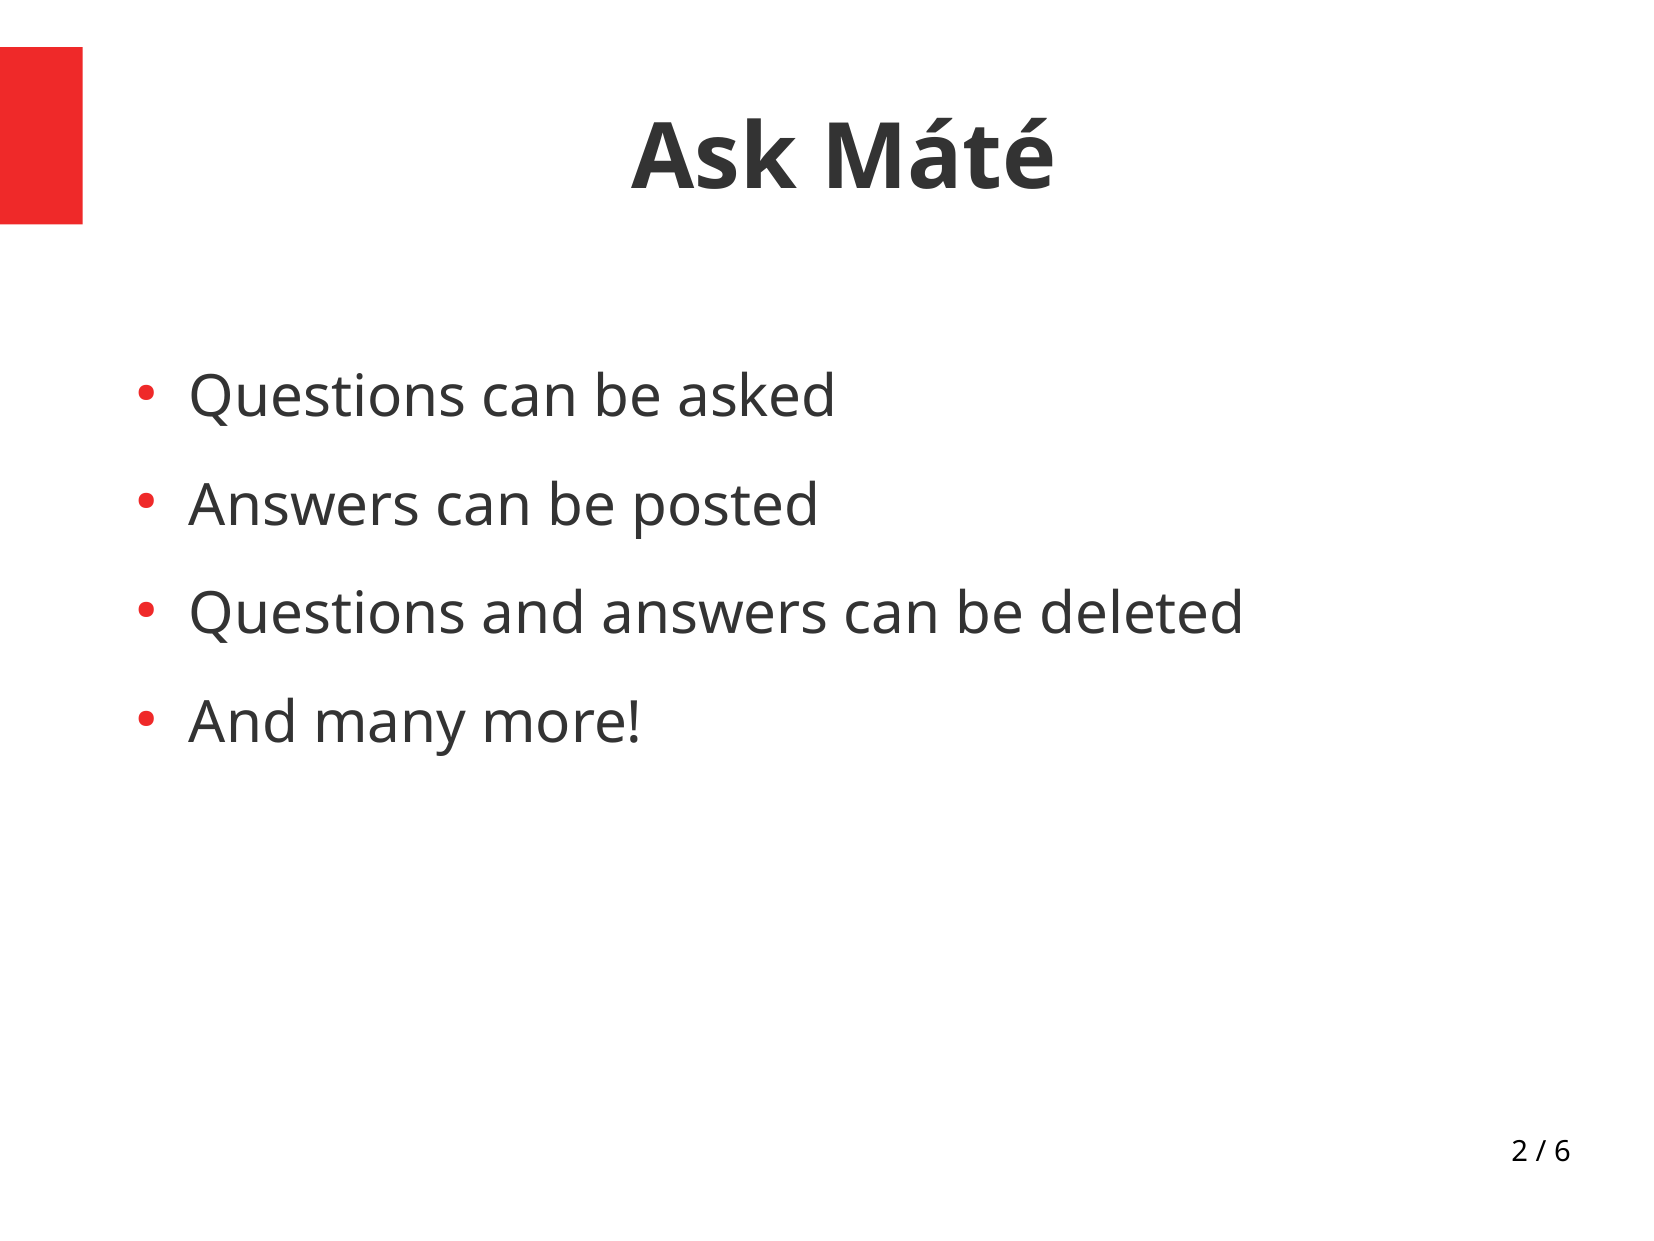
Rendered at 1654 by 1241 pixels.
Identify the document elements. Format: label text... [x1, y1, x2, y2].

title Ask Máté [118, 49, 1571, 257]
list Questions can be asked Answers can be posted Questions and answers can be deleted And many more! [118, 354, 1536, 1074]
